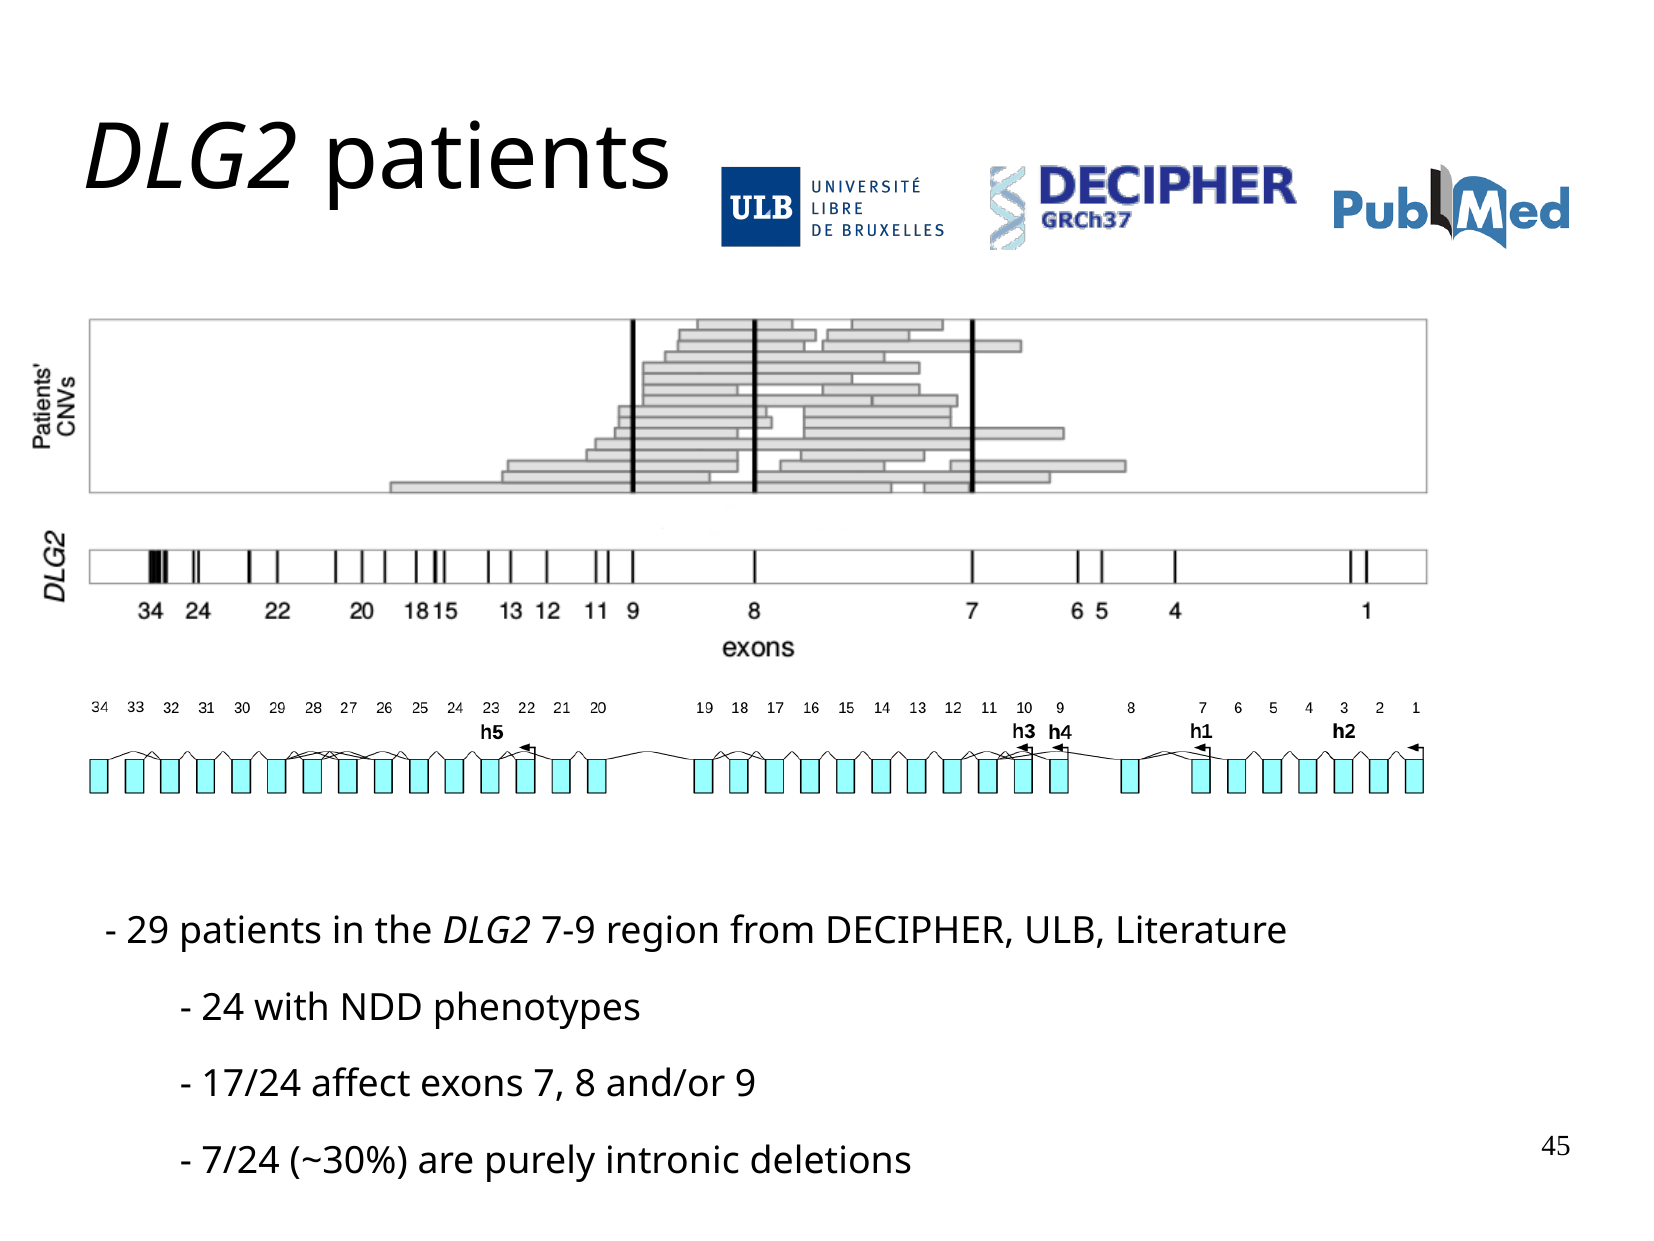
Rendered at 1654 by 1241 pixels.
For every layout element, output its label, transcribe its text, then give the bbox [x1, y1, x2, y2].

picture [719, 164, 947, 249]
picture [1334, 164, 1569, 249]
picture [17, 300, 1638, 850]
title DLG2 patients [82, 49, 1571, 257]
picture [989, 164, 1308, 250]
text_box - 29 patients in the DLG2 7-9 region from DECIPHER, ULB, Literature - 24 with NDD phenotypes - 17/24 affect exons 7, 8 and/or 9 - 7/24 (~30%) are purely intronic deletions [90, 870, 1292, 1138]
